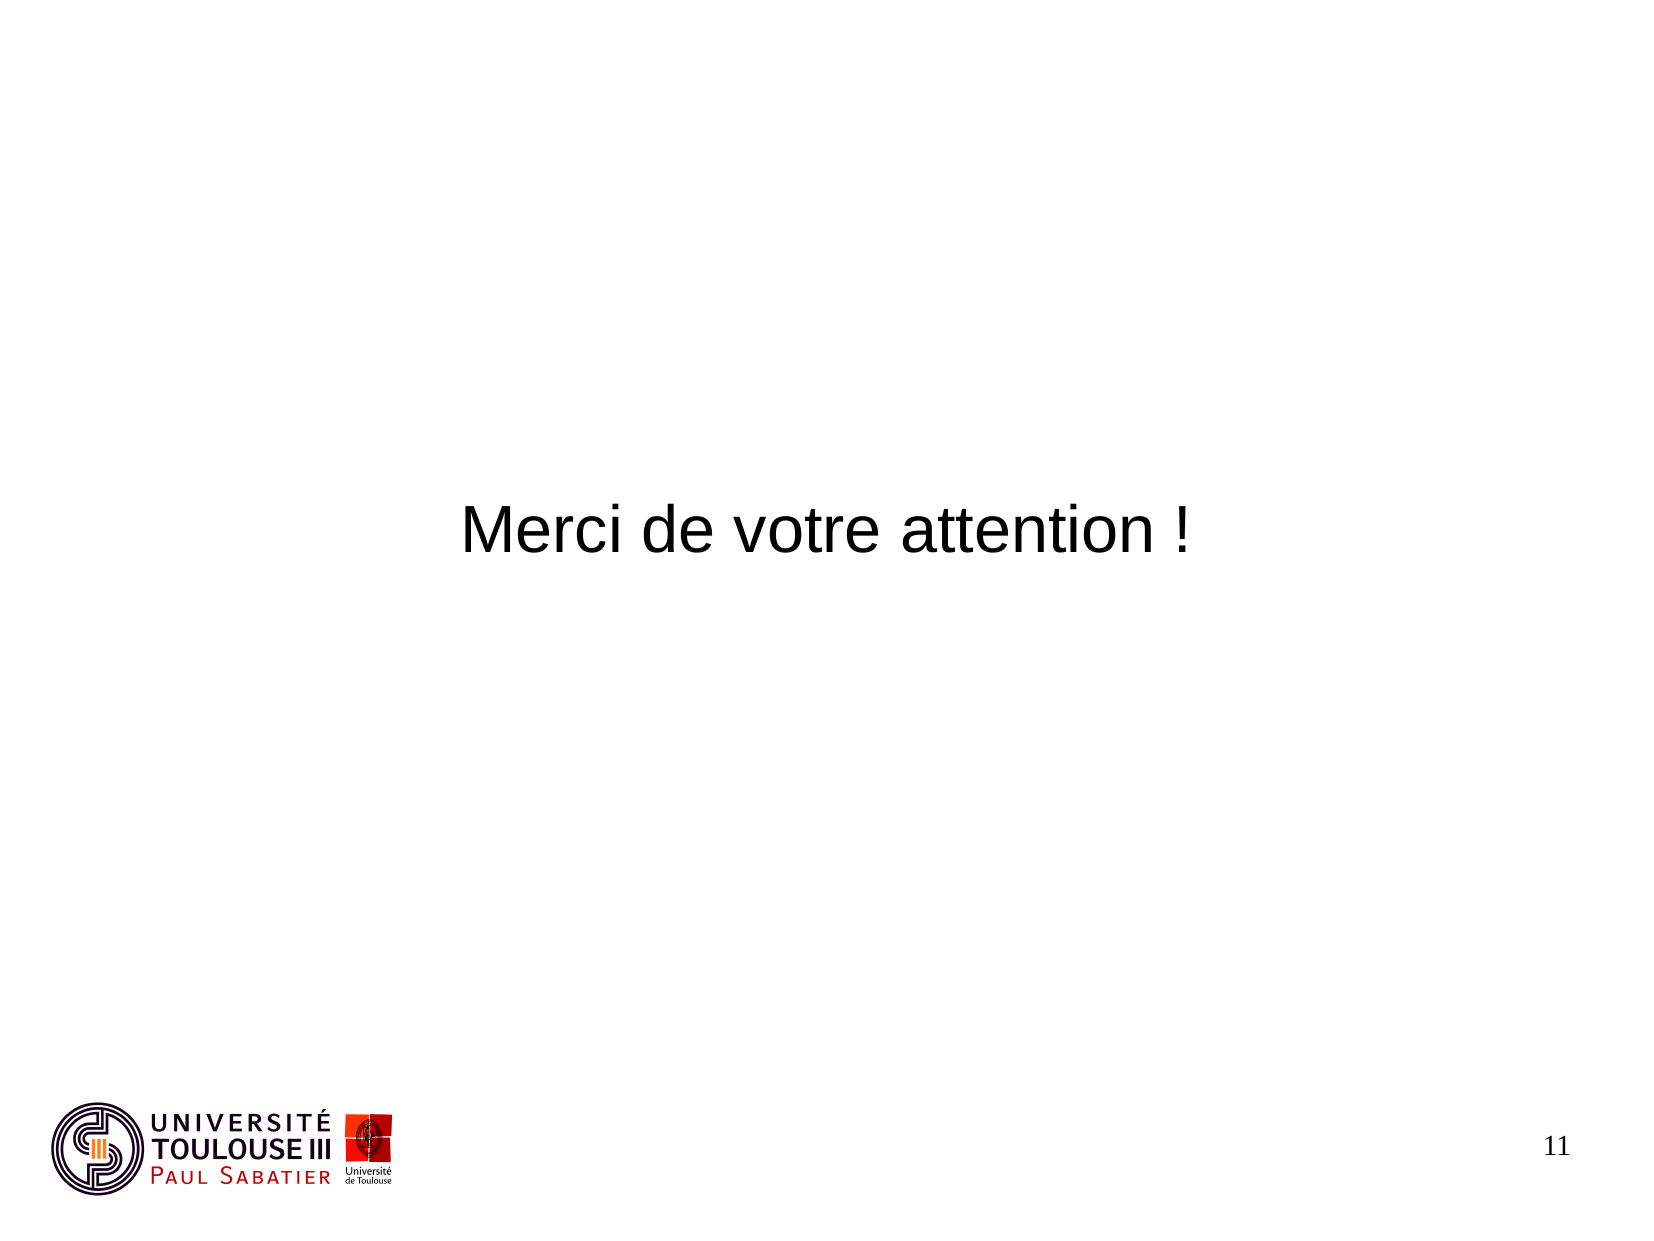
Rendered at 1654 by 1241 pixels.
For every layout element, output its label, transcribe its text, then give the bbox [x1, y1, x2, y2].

subtitle Merci de votre attention ! [82, 49, 1571, 1010]
picture [23, 1081, 426, 1217]
